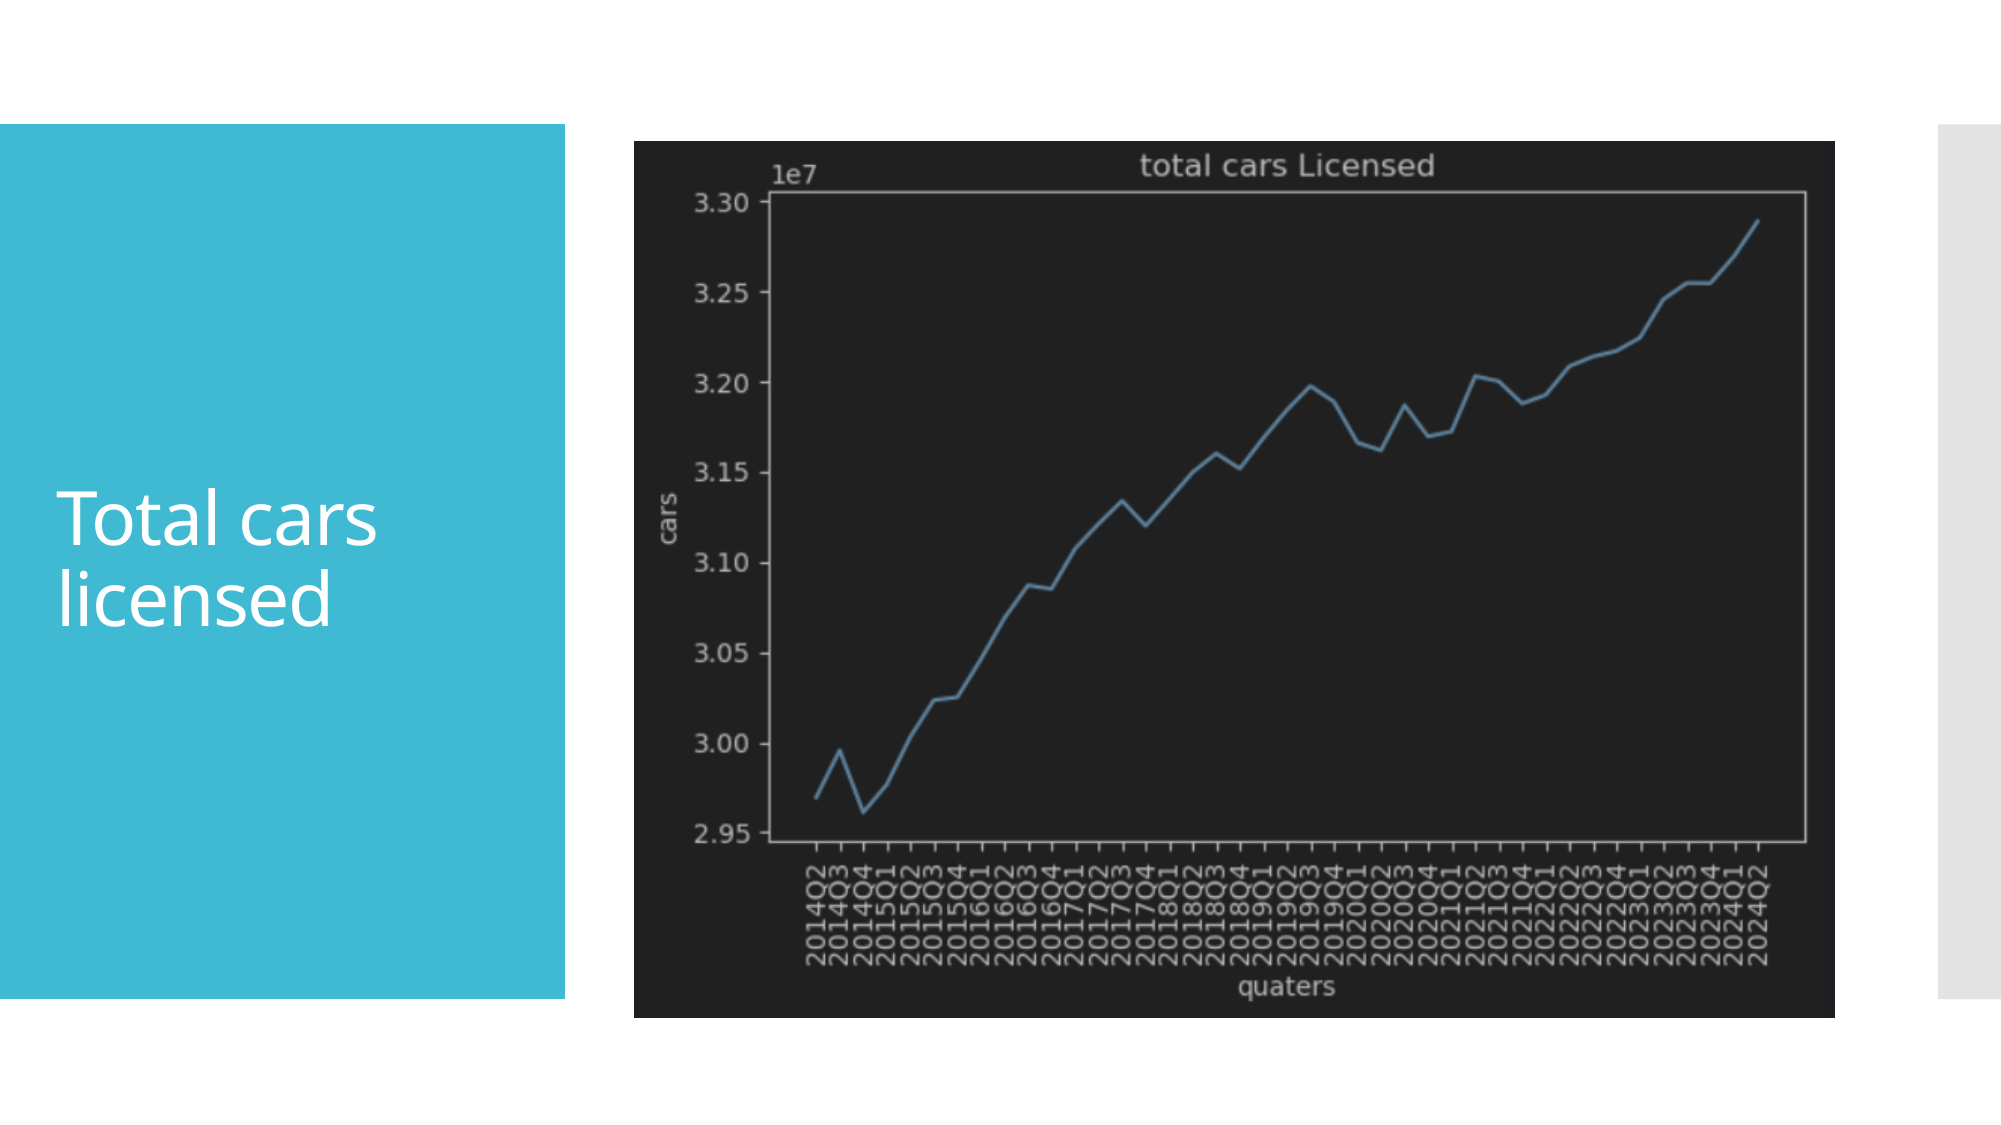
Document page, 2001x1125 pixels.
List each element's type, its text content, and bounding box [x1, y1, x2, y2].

title Total cars licensed [41, 184, 526, 940]
picture [634, 141, 1835, 1018]
